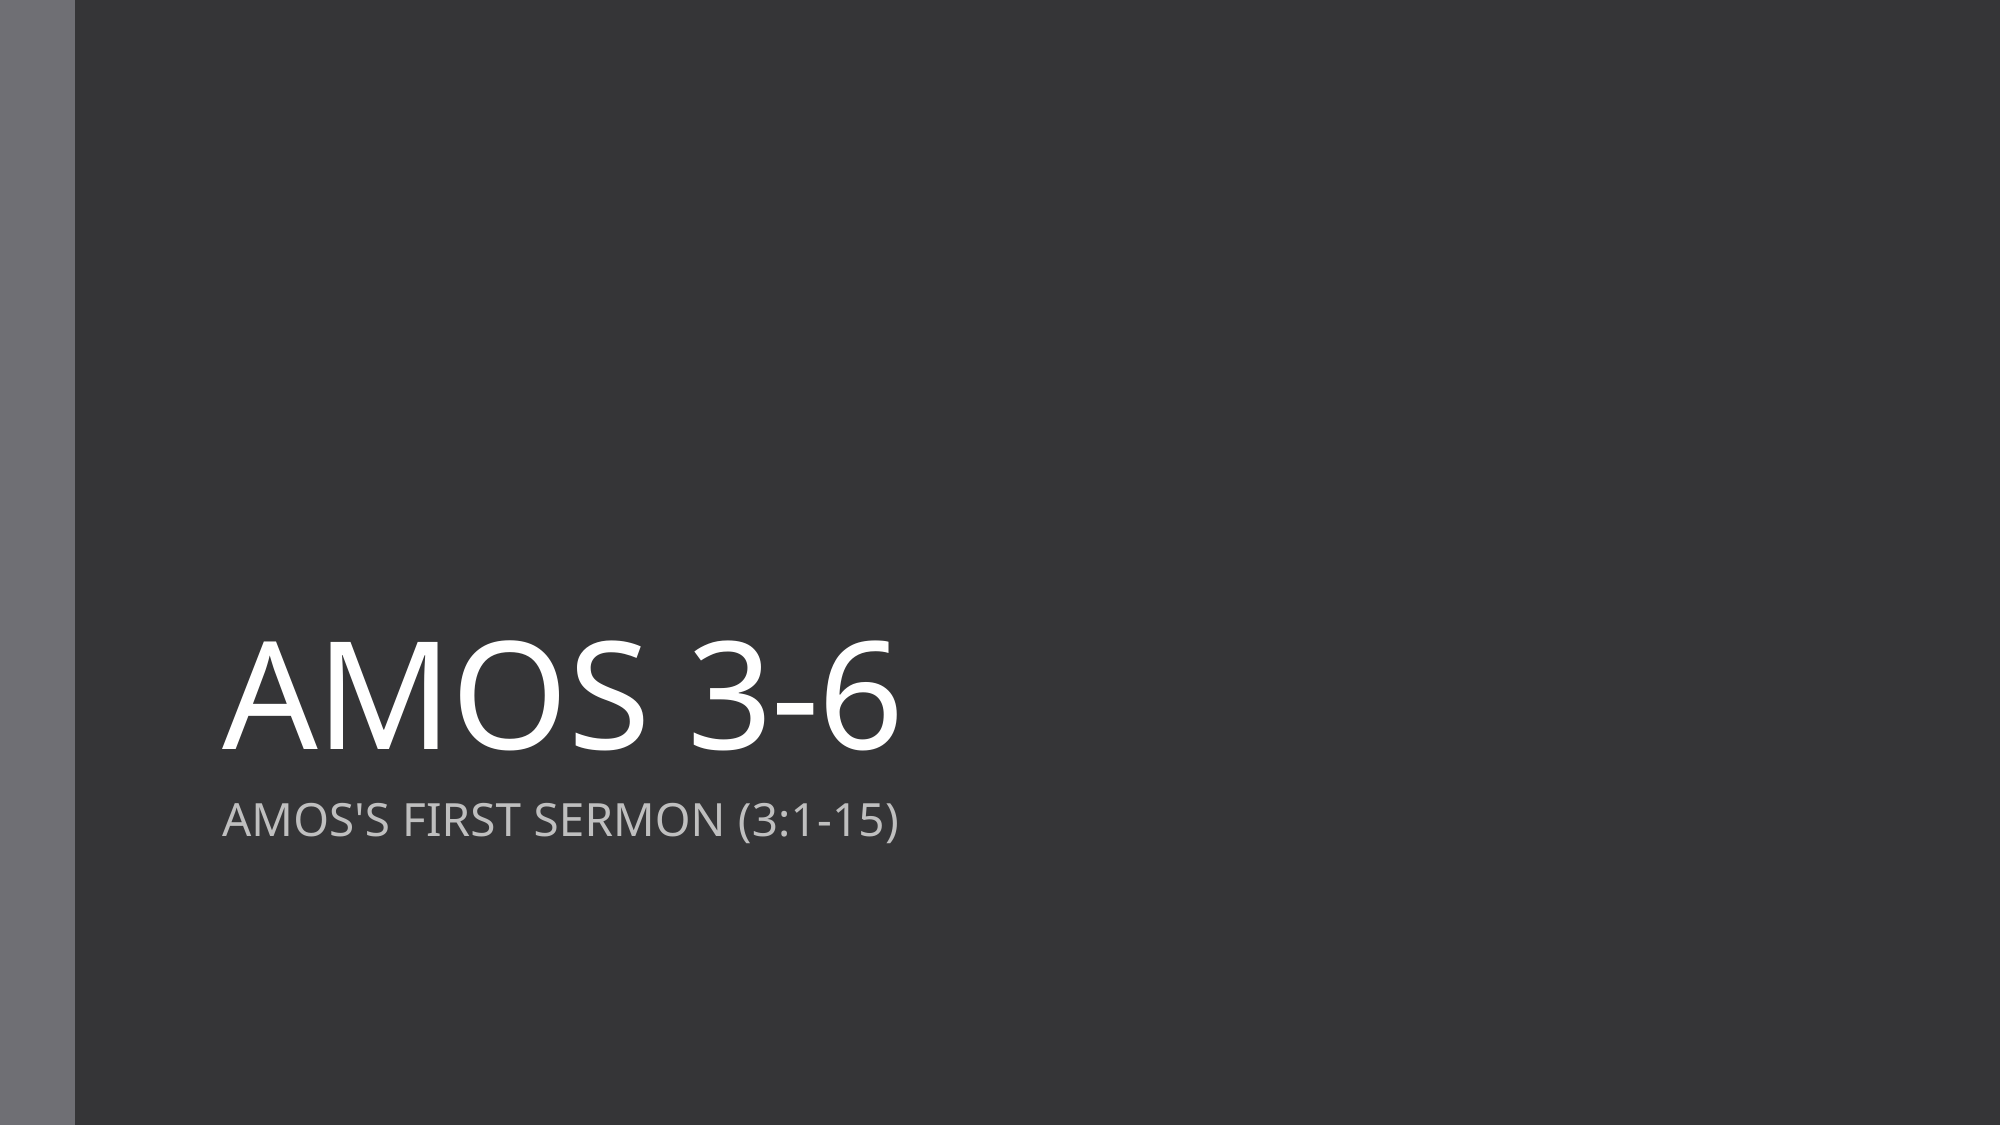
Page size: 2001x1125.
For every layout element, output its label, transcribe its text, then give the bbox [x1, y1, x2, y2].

subtitle AMOS'S FIRST SERMON (3:1-15) [206, 787, 1752, 1066]
title AMOS 3-6 [206, 124, 1752, 787]
